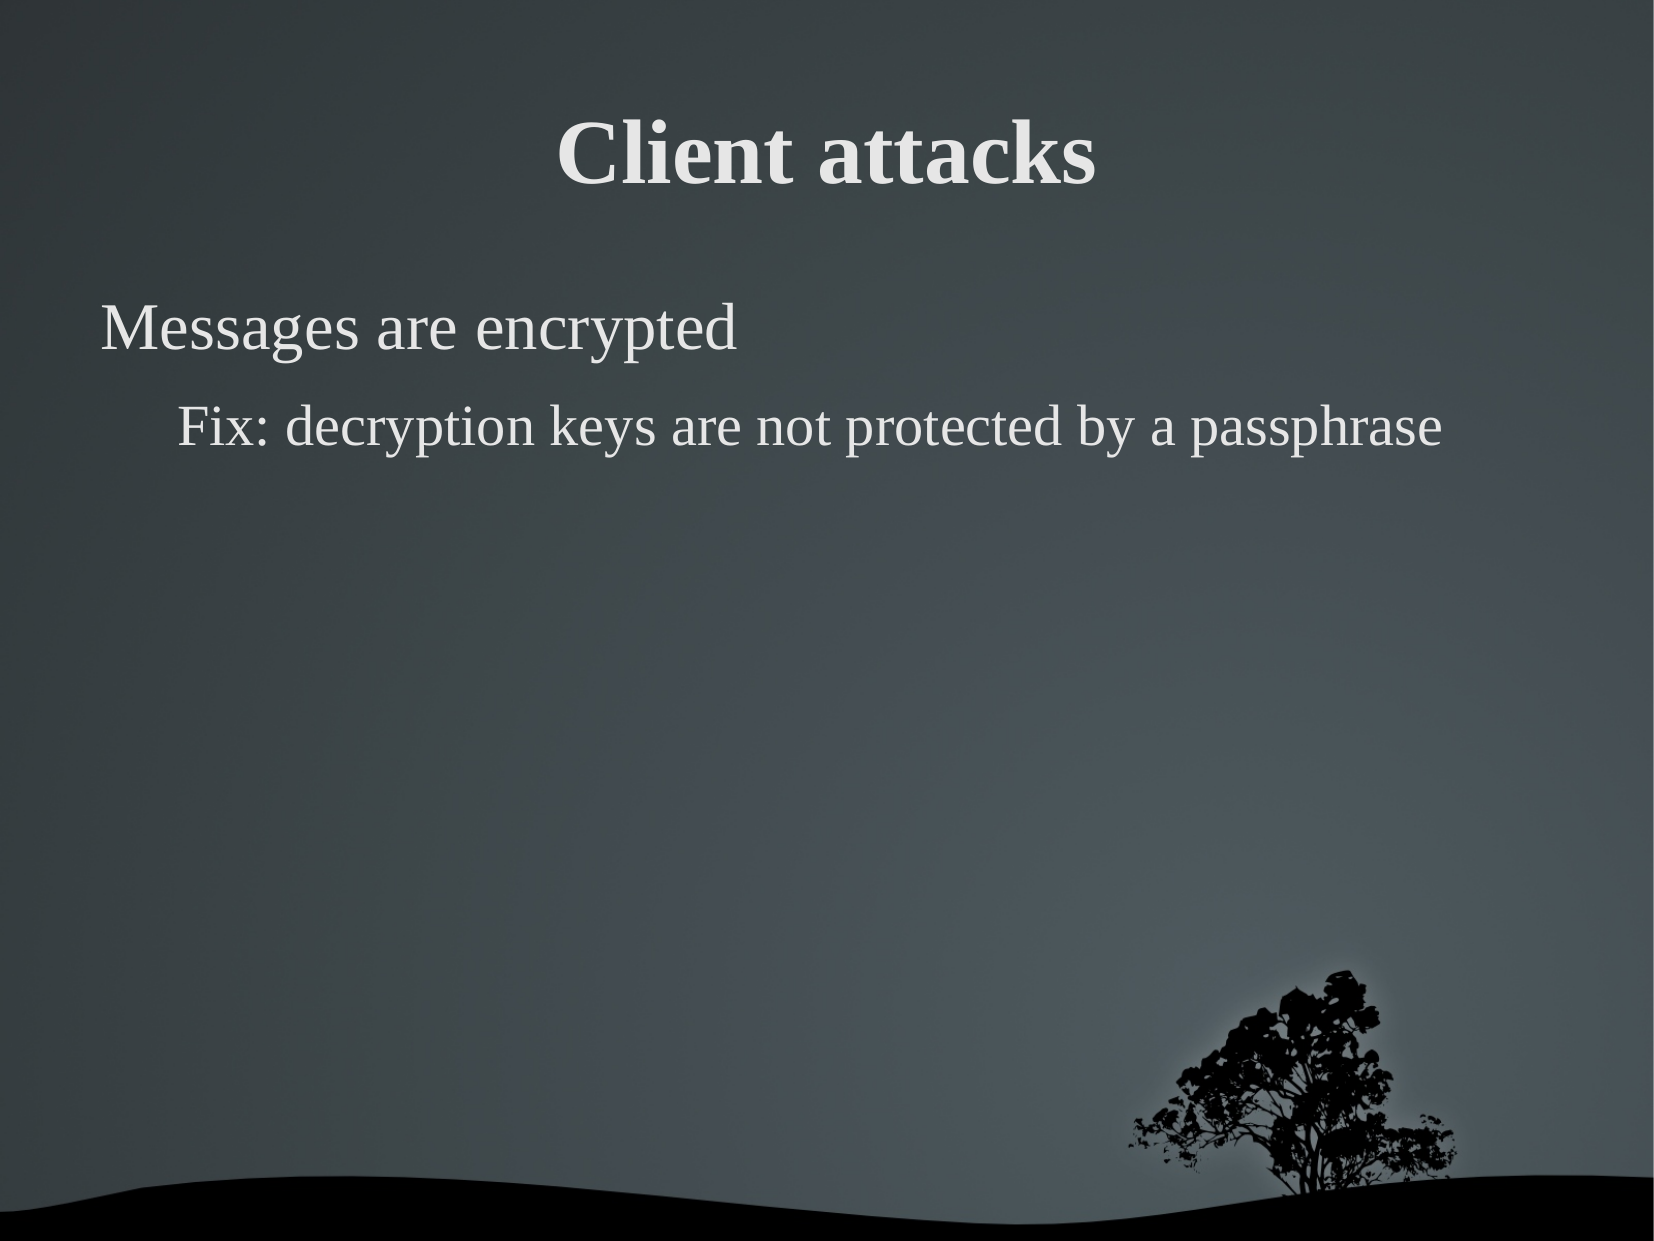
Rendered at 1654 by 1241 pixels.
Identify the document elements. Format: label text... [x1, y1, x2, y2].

picture [0, 0, 1654, 1241]
list Messages are encrypted Fix: decryption keys are not protected by a passphrase [82, 290, 1571, 1094]
title Client attacks [82, 56, 1571, 250]
